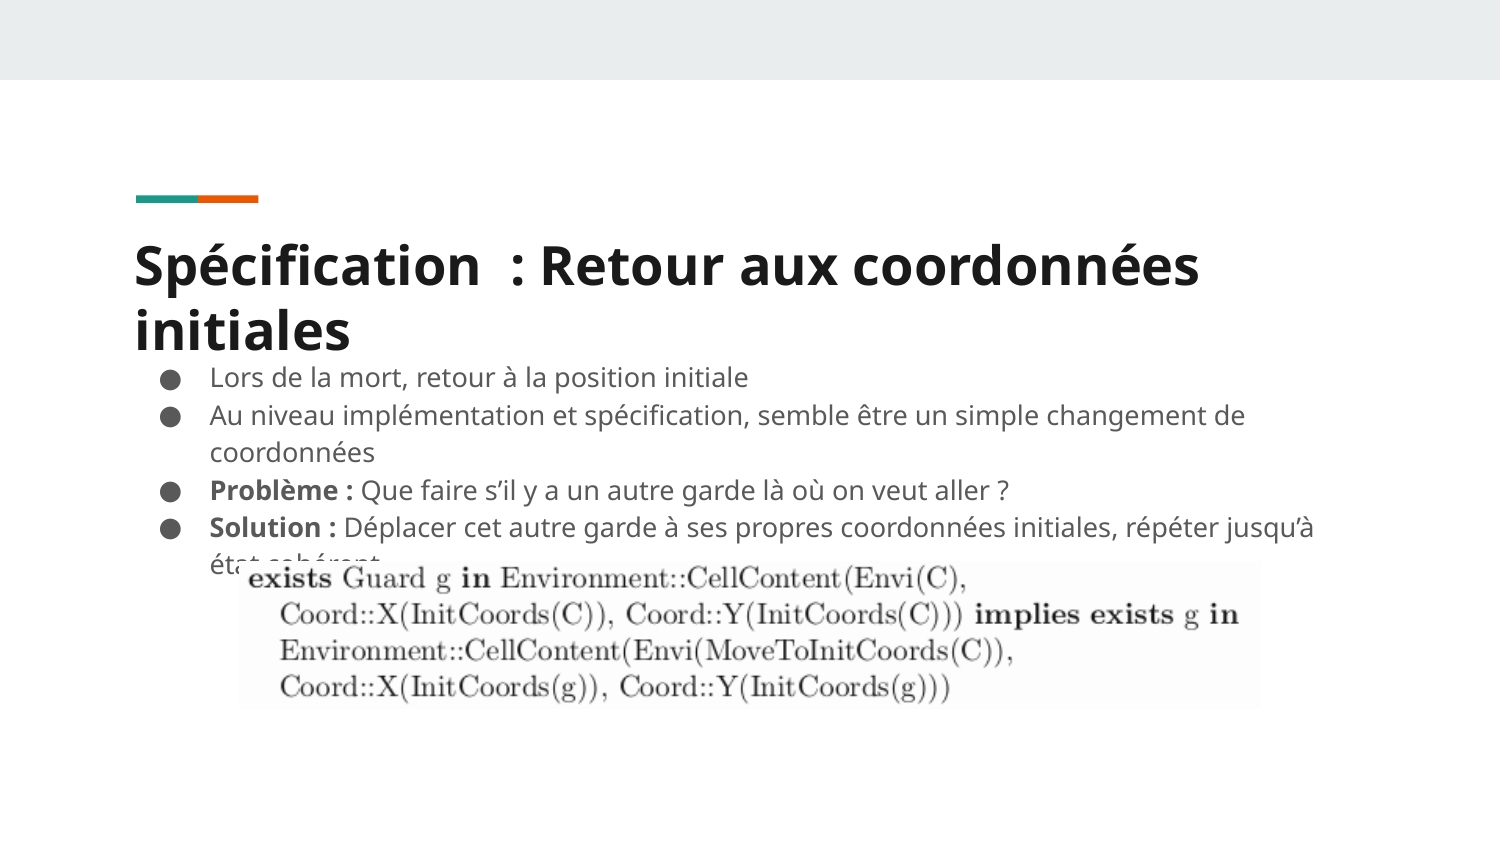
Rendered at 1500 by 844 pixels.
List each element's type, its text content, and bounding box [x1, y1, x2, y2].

list Lors de la mort, retour à la position initiale Au niveau implémentation et spécification, semble être un simple changement de coordonnées Problème : Que faire s’il y a un autre garde là où on veut aller ? Solution : Déplacer cet autre garde à ses propres coordonnées initiales, répéter jusqu’à état cohérent. [119, 341, 1381, 783]
title Spécification : Retour aux coordonnées initiales [119, 216, 1403, 305]
picture [239, 561, 1261, 709]
